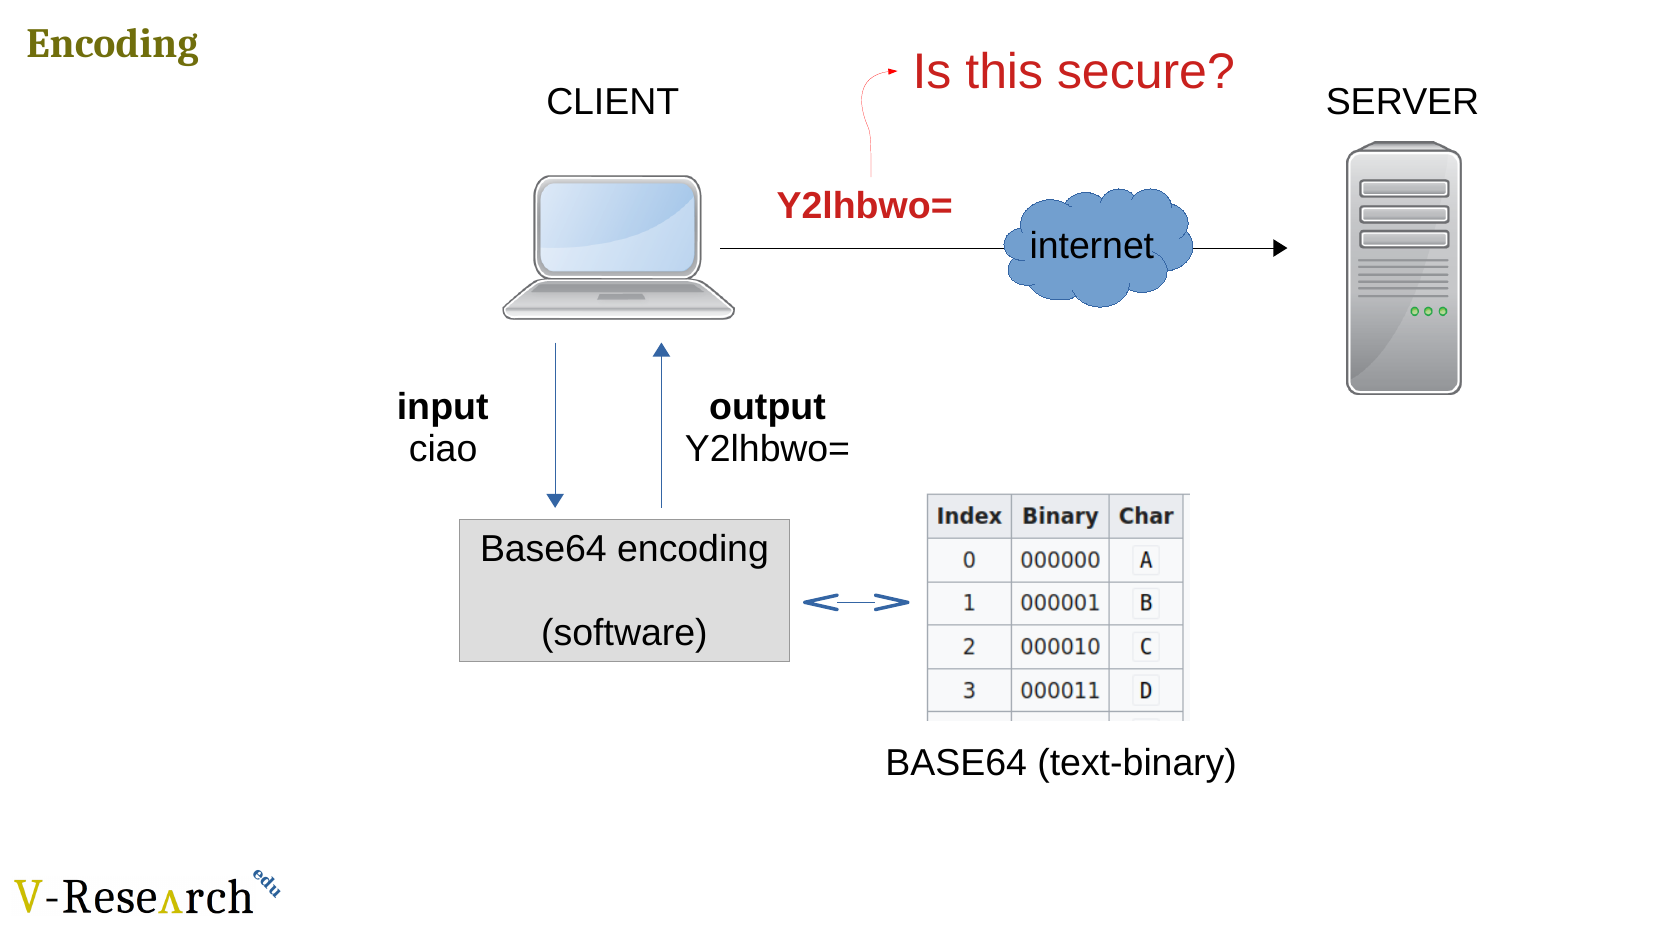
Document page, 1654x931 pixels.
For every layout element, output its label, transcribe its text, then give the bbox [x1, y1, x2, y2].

text_box BASE64 (text-binary) [870, 734, 1252, 792]
text_box CLIENT [531, 73, 695, 130]
text_box Encoding [11, 12, 1004, 77]
text_box Is this secure? [897, 35, 1250, 107]
picture [11, 876, 255, 916]
text_box Base64 encoding (software) [459, 519, 790, 662]
picture [917, 485, 1190, 721]
text_box output Y2lhbwo= [662, 377, 875, 477]
picture [1346, 141, 1462, 395]
text_box SERVER [1311, 73, 1495, 130]
text_box Y2lhbwo= [761, 177, 981, 237]
text_box internet [1003, 188, 1193, 308]
text_box input ciao [342, 377, 544, 477]
text_box edu [222, 847, 333, 931]
picture [492, 165, 745, 330]
